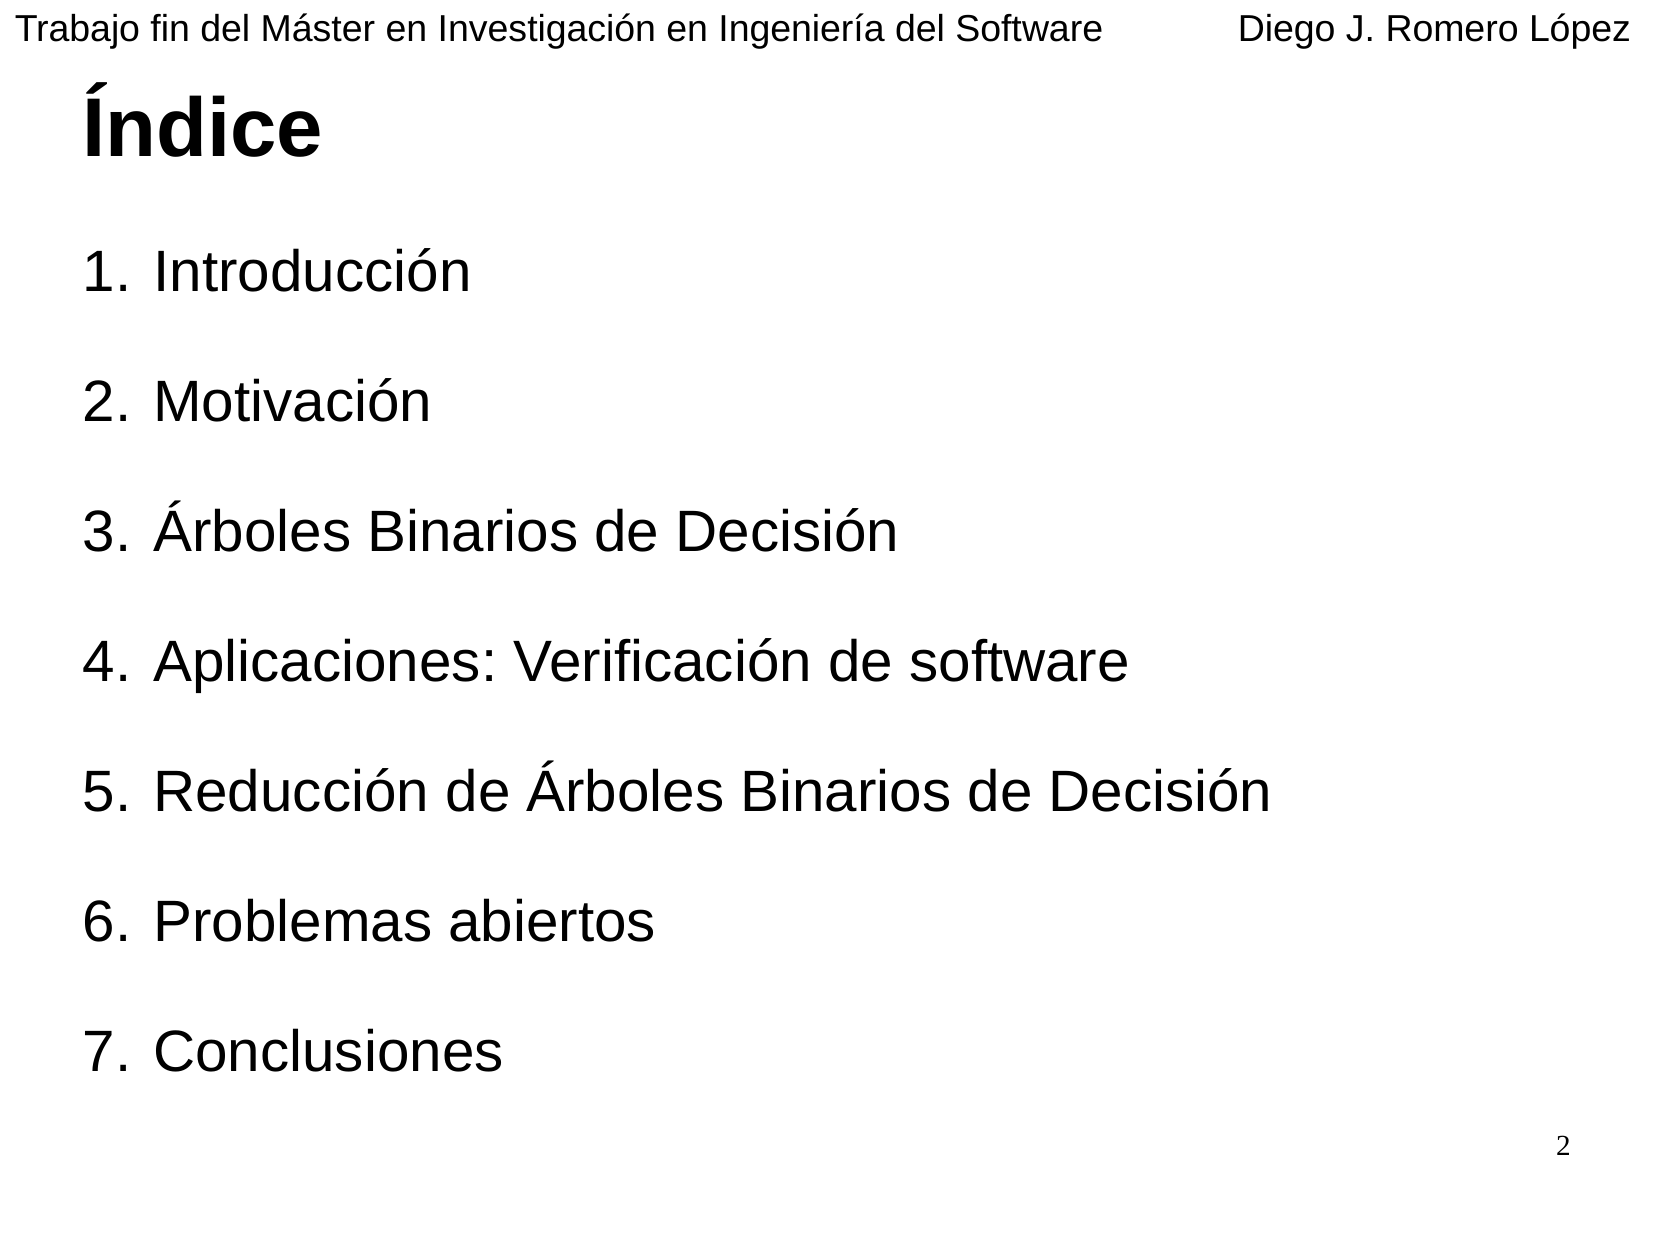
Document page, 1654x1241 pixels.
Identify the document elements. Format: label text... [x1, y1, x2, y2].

subtitle Índice Introducción Motivación Árboles Binarios de Decisión Aplicaciones: Verificación de software Reducción de Árboles Binarios de Decisión Problemas abiertos Conclusiones [82, 80, 1571, 1085]
